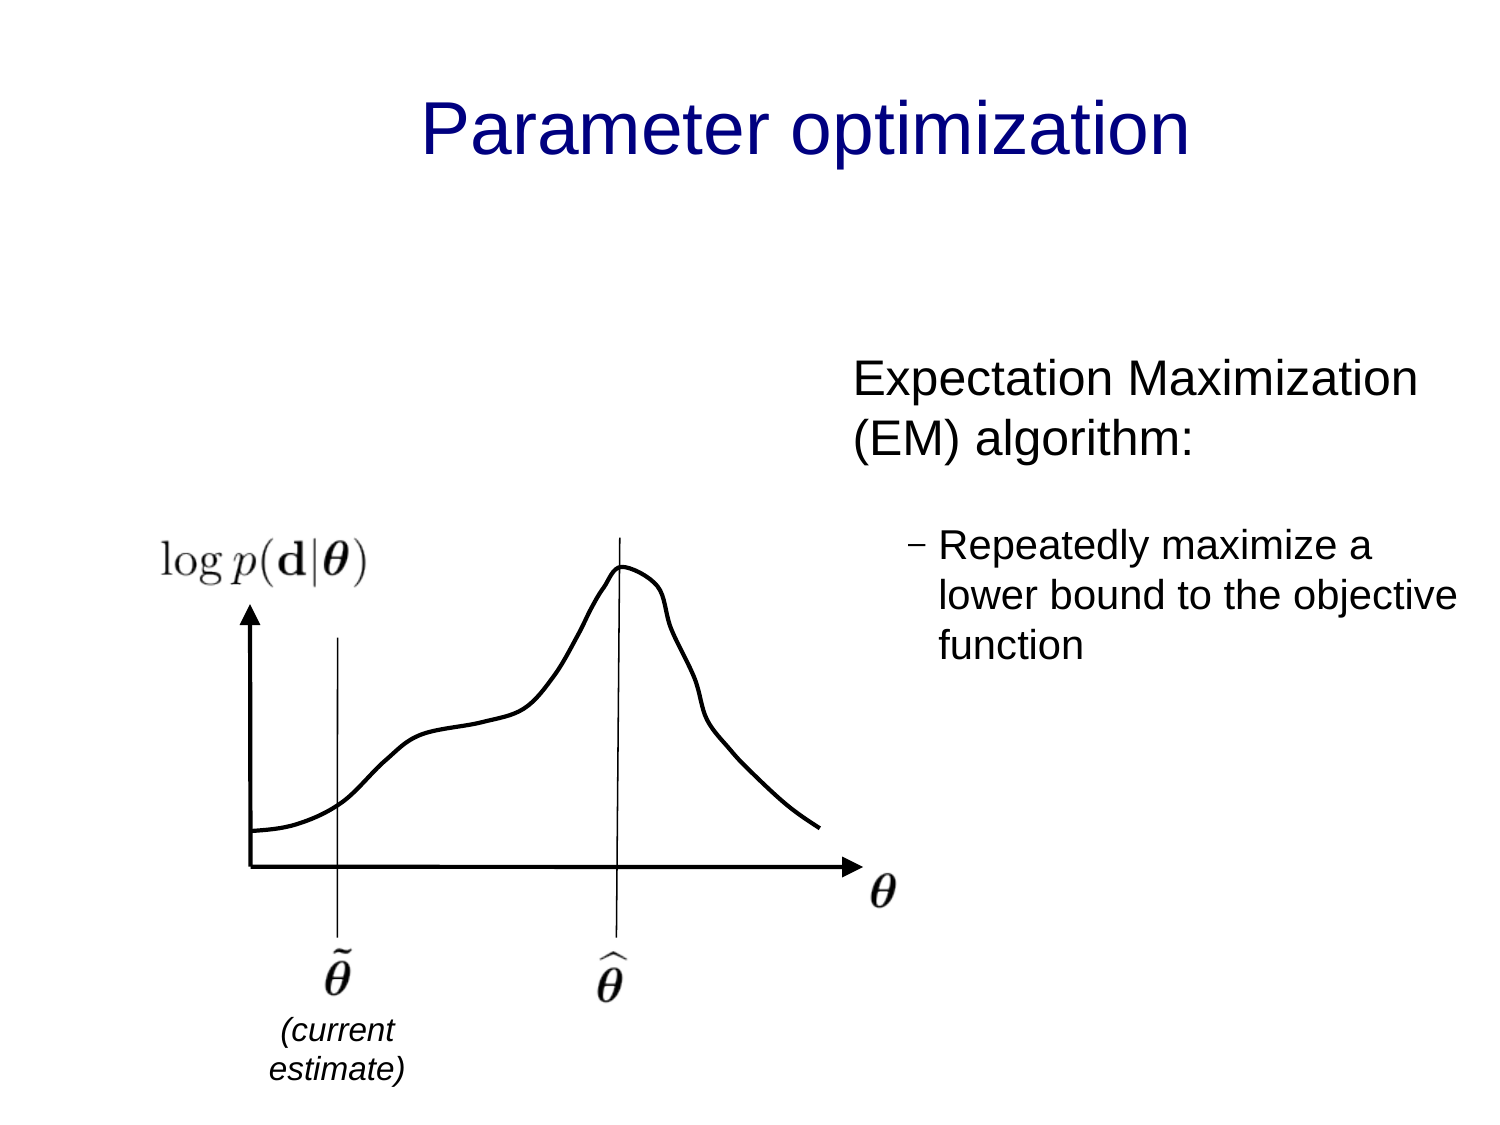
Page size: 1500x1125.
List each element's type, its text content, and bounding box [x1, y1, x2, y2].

list Expectation Maximization (EM) algorithm: [762, 337, 1463, 1026]
picture [137, 526, 379, 599]
text_box (current estimate) [237, 999, 438, 1096]
picture [837, 851, 910, 926]
picture [537, 931, 638, 1026]
text_box Repeatedly maximize a lower bound to the objective function [850, 512, 1476, 838]
title Parameter optimization [149, 65, 1463, 179]
picture [307, 937, 363, 1008]
